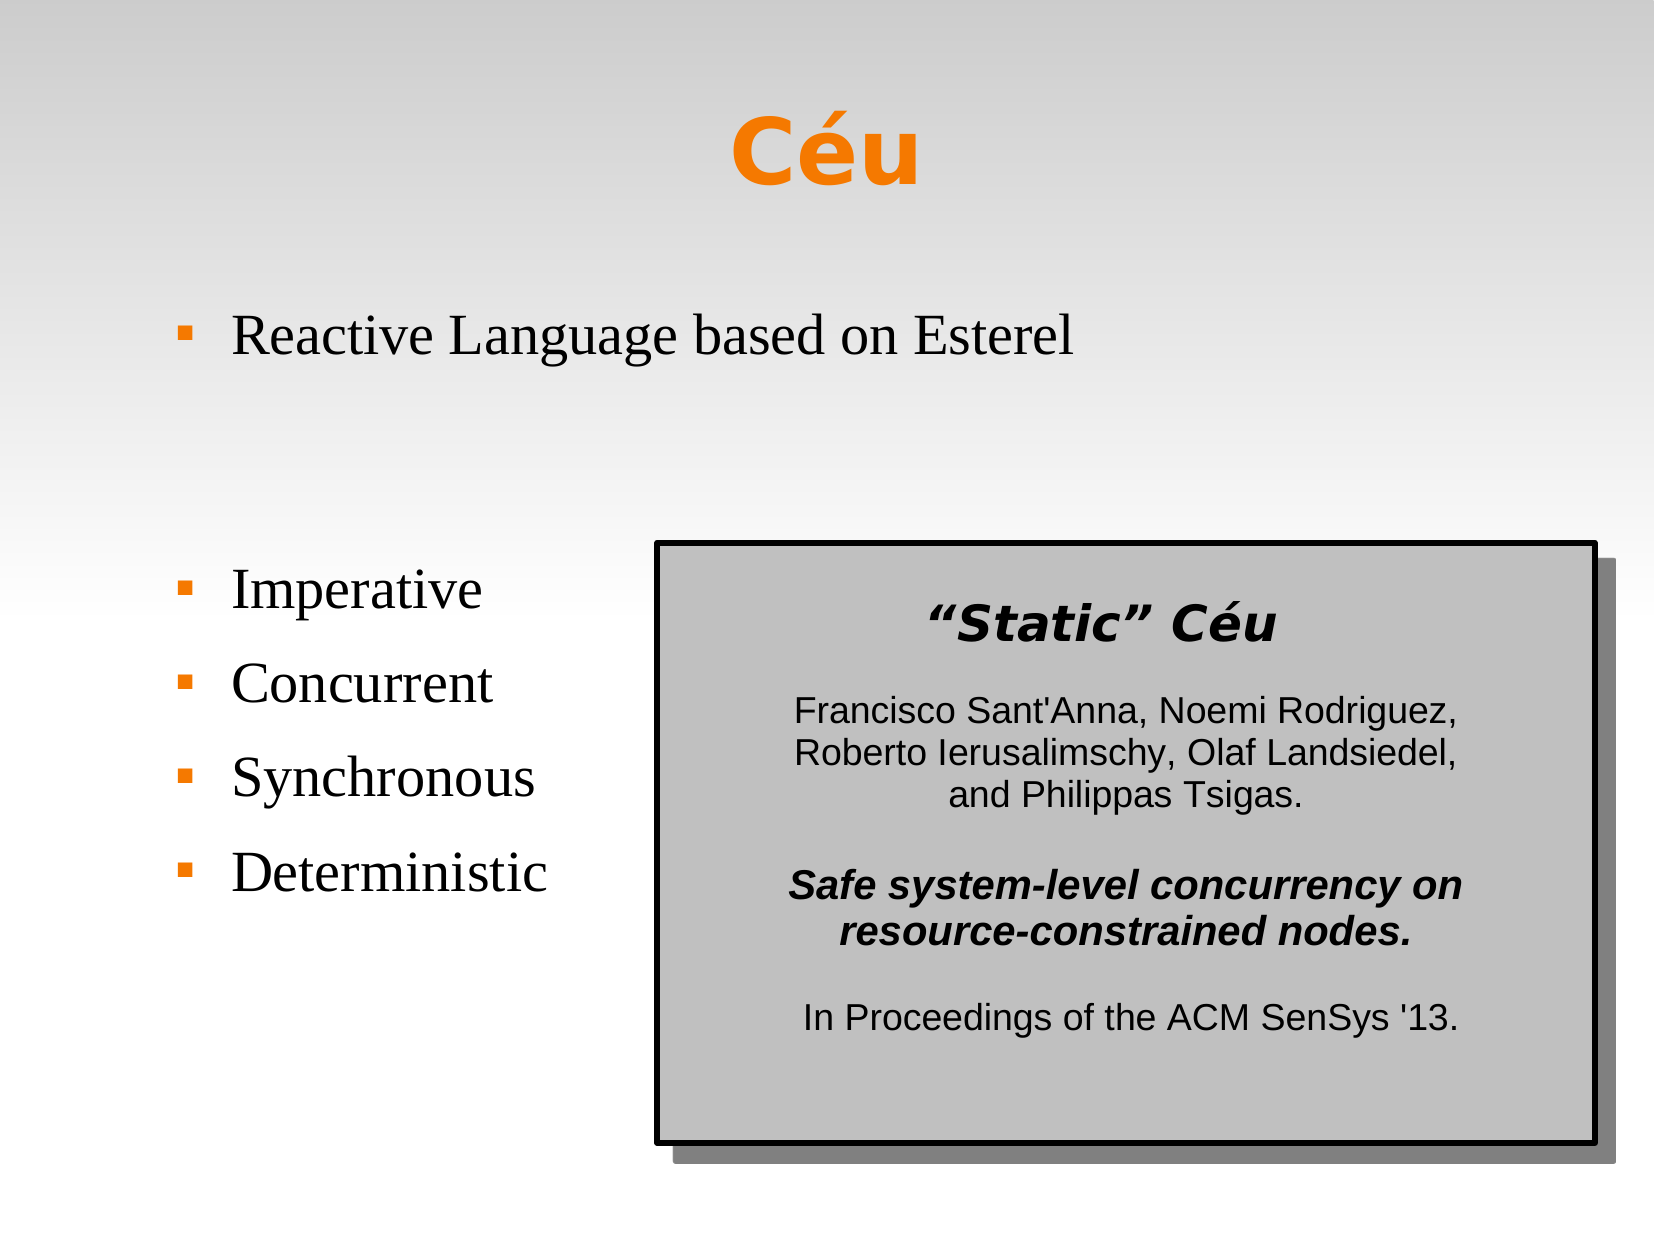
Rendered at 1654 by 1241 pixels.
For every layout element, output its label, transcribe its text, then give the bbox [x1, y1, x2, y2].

title “Static” Céu [357, 520, 1654, 728]
list Reactive Language based on Esterel Imperative Concurrent Synchronous Deterministic [89, 302, 1538, 1121]
text_box Francisco Sant'Anna, Noemi Rodriguez, Roberto Ierusalimschy, Olaf Landsiedel, and Philippas Tsigas. Safe system-level concurrency on resource-constrained nodes. In Proceedings of the ACM SenSys '13. [657, 728, 1595, 1143]
title Céu [82, 49, 1571, 257]
